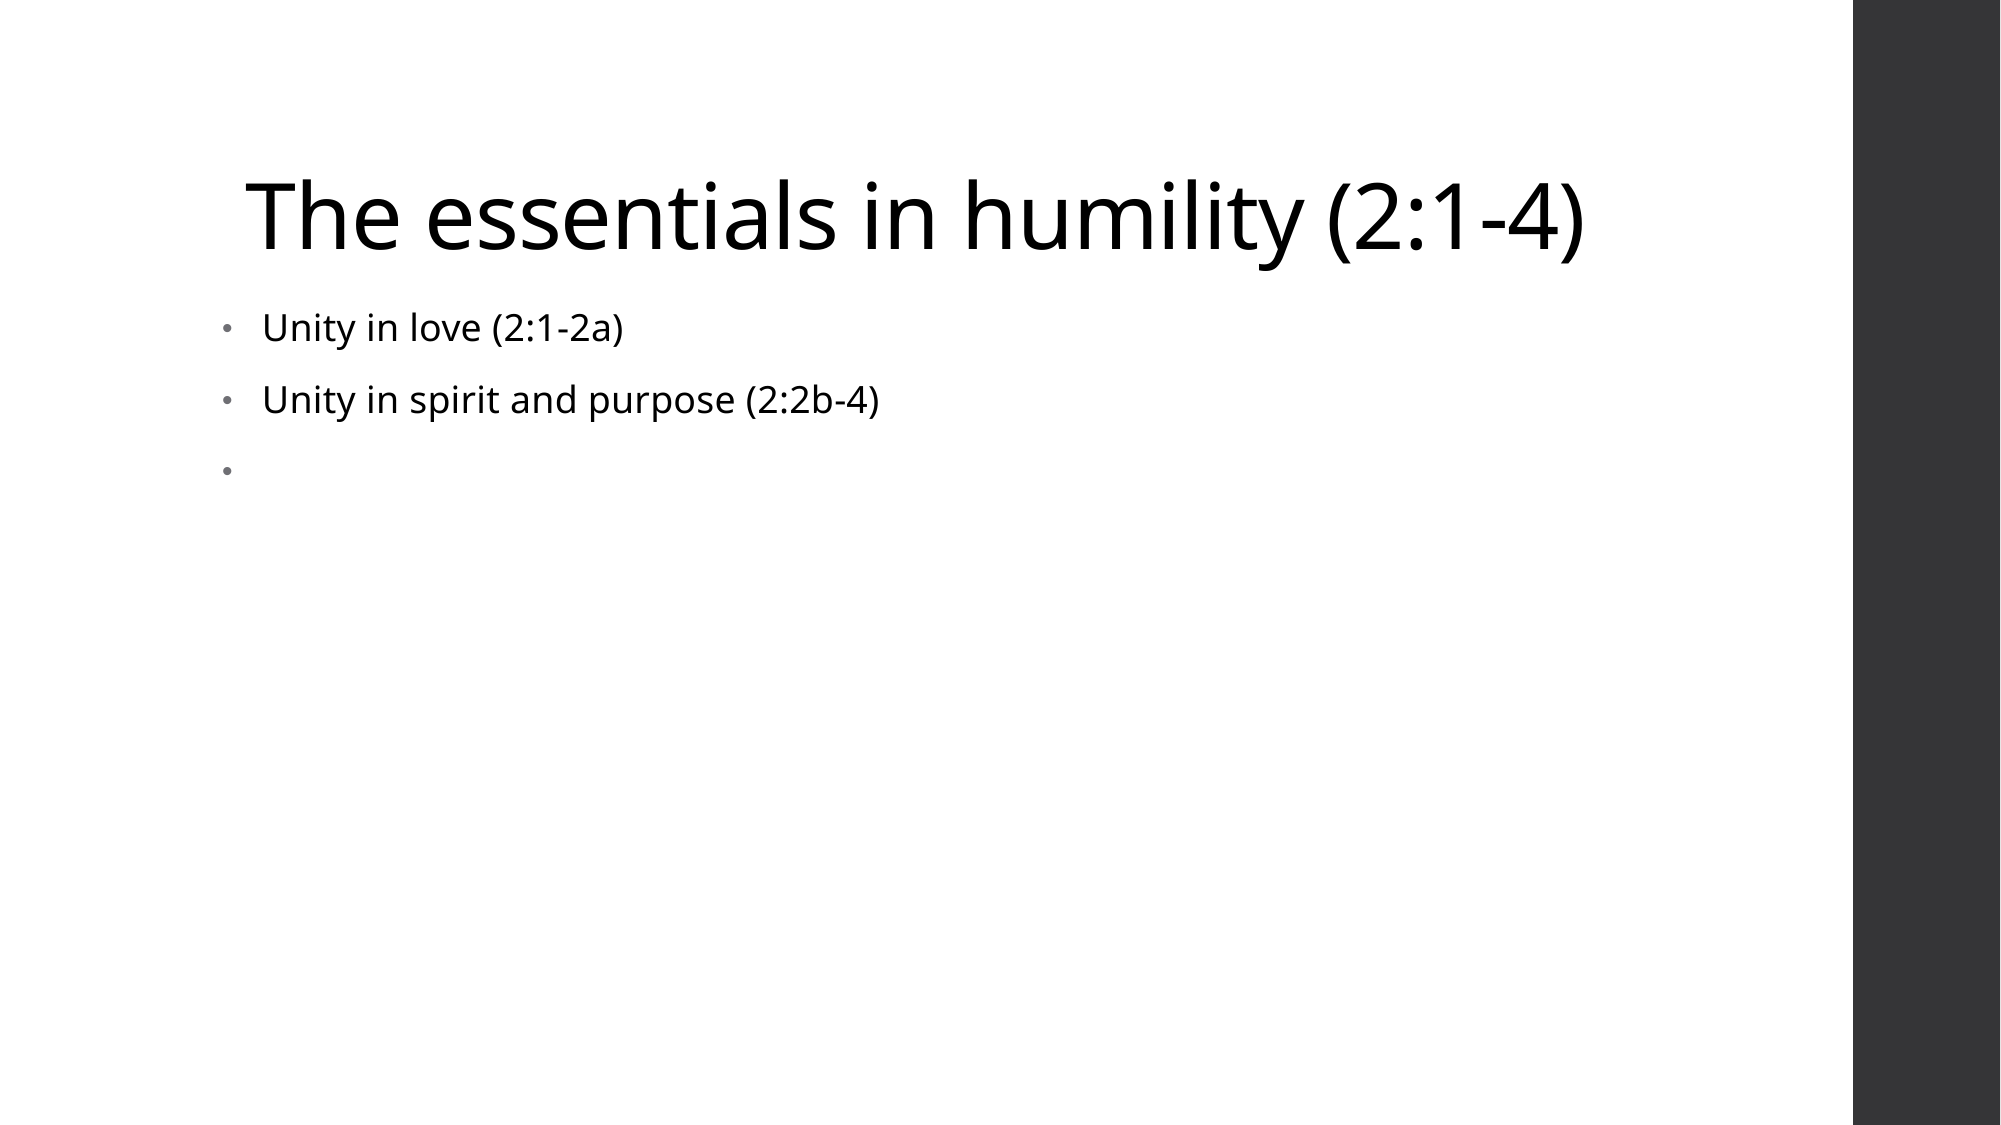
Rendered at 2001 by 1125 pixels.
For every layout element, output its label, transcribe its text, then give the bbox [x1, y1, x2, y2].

title The essentials in humility (2:1-4) [206, 60, 1797, 278]
list Unity in love (2:1-2a) Unity in spirit and purpose (2:2b-4) [206, 299, 1617, 1014]
